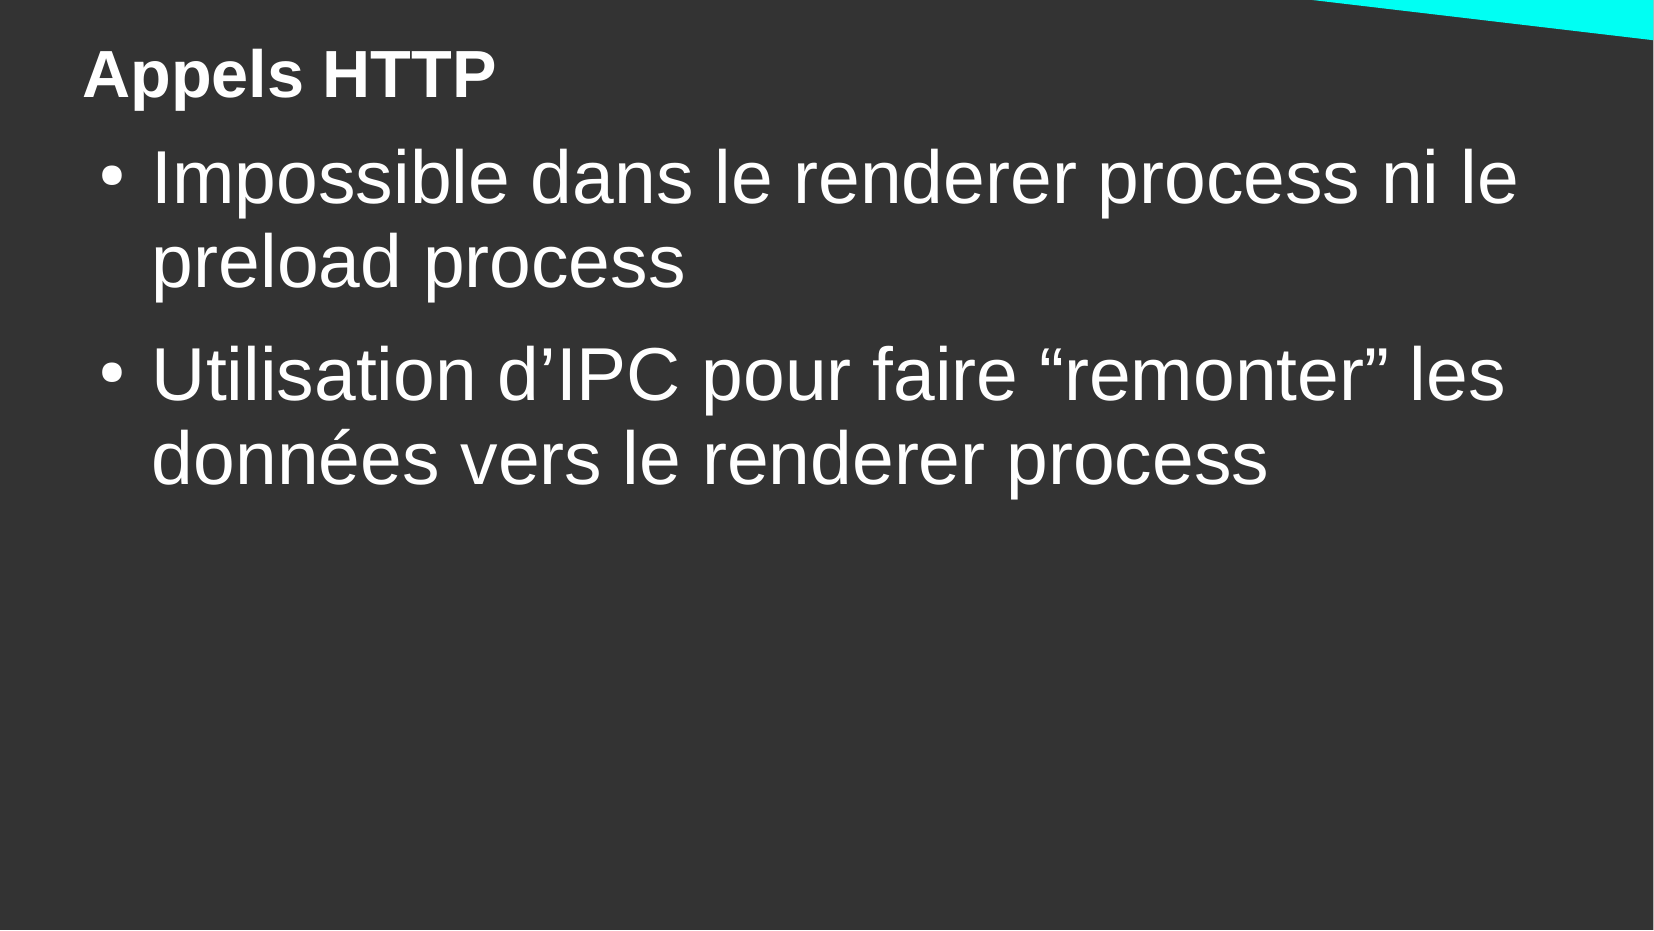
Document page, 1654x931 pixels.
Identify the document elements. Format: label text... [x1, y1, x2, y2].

title Appels HTTP [82, 37, 1571, 112]
list Impossible dans le renderer process ni le preload process Utilisation d’IPC pour faire “remonter” les données vers le renderer process [80, 135, 1619, 780]
text_box [1312, 0, 1654, 41]
